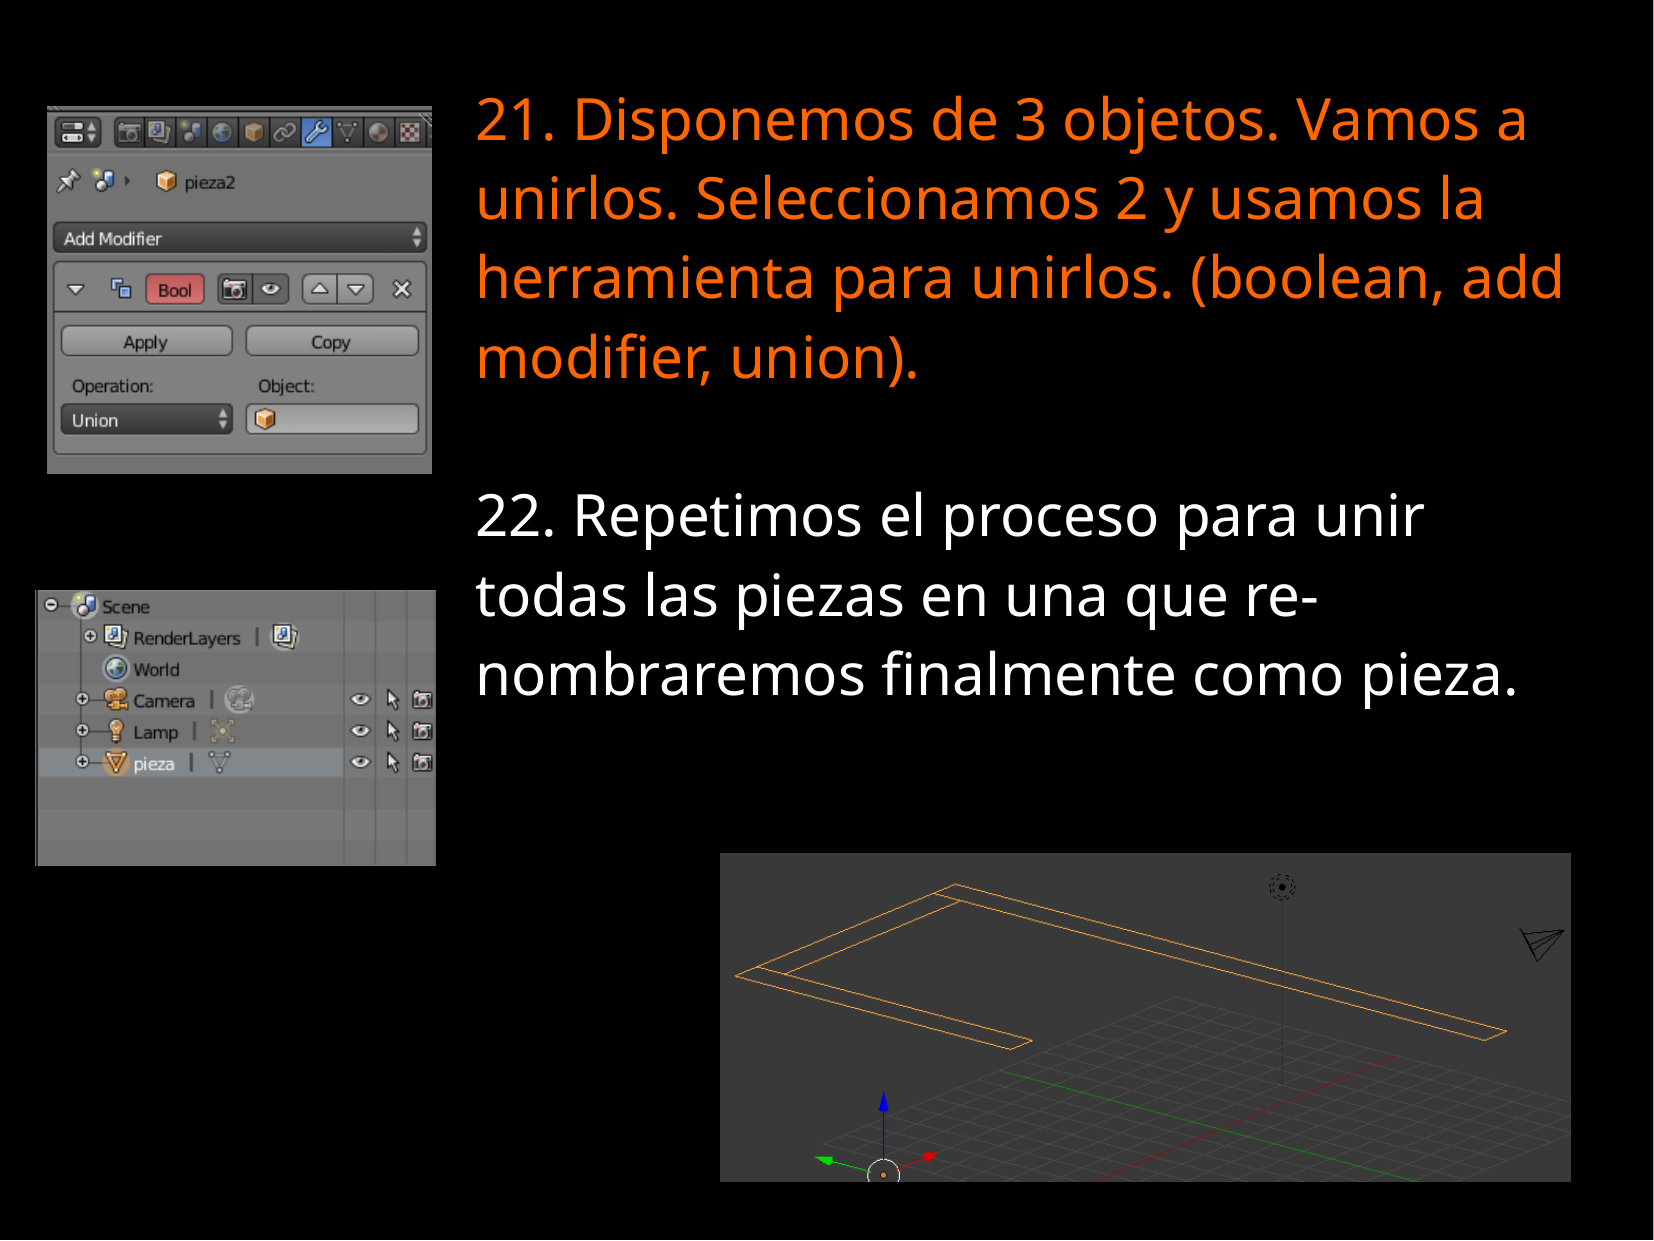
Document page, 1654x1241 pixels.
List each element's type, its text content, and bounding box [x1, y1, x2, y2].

picture [47, 106, 432, 474]
text_box 21. Disponemos de 3 objetos. Vamos a unirlos. Seleccionamos 2 y usamos la herramienta para unirlos. (boolean, add modifier, union). 22. Repetimos el proceso para unir todas las piezas en una que re-nombraremos finalmente como pieza. [460, 70, 1583, 1153]
picture [720, 853, 1571, 1182]
picture [35, 590, 436, 866]
